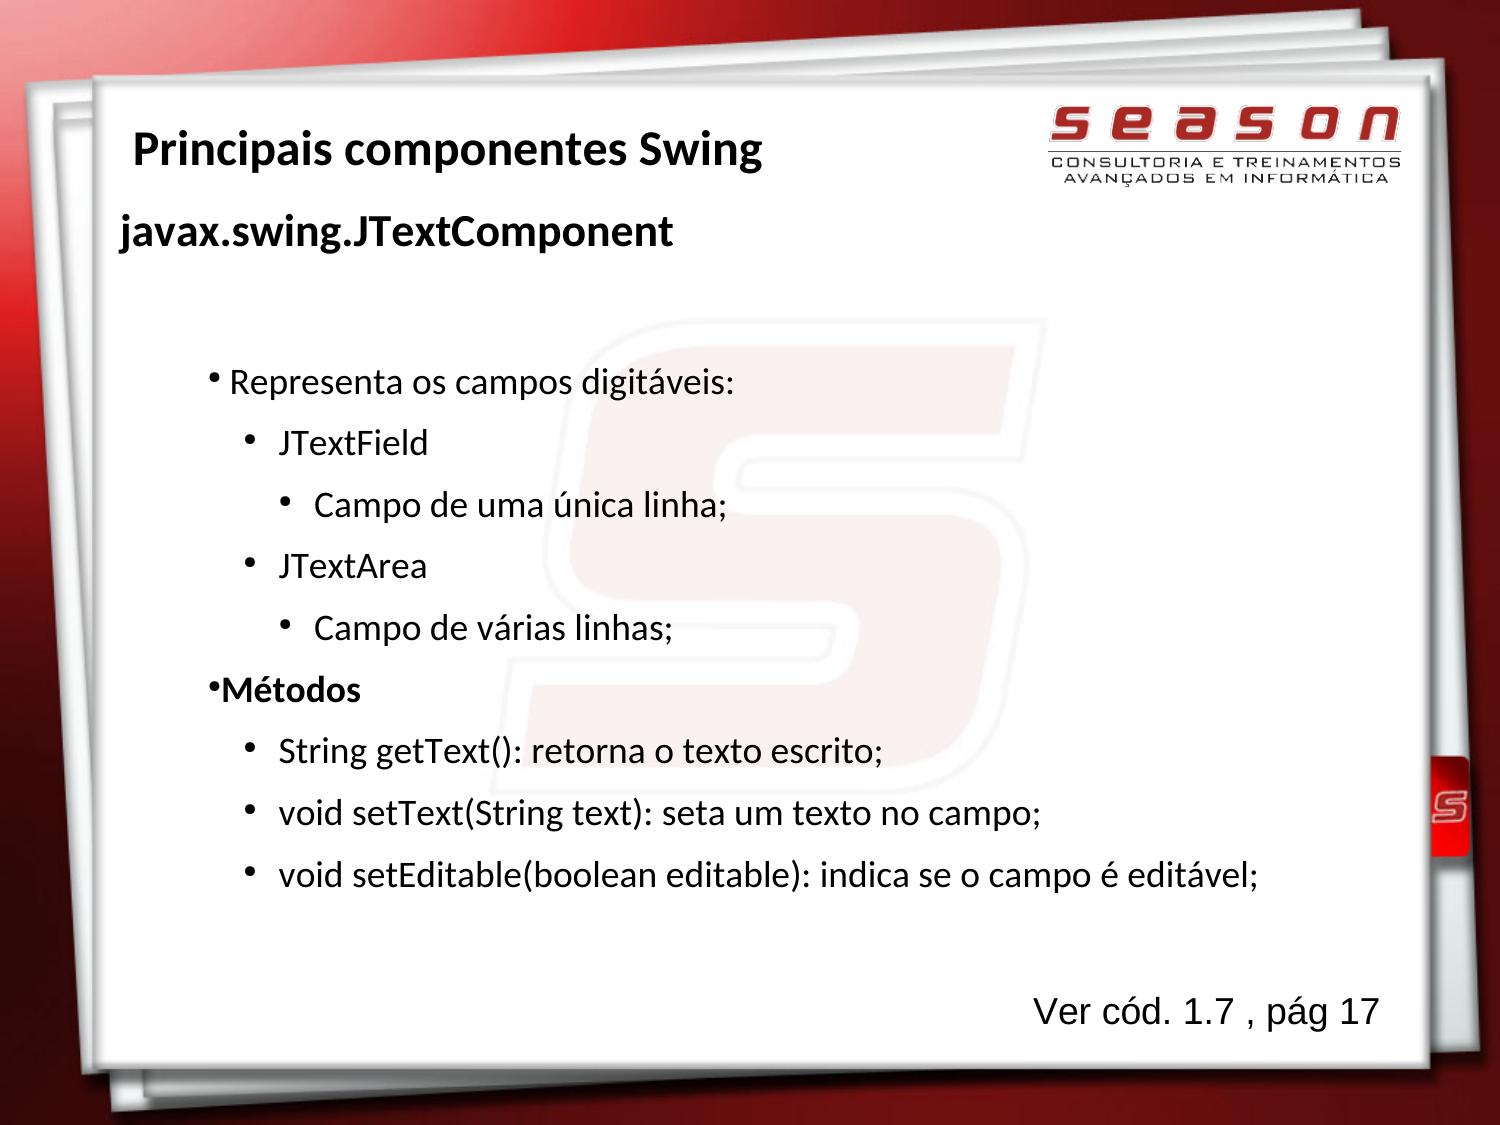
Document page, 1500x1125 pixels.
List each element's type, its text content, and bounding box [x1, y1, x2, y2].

text_box Ver cód. 1.7 , pág 17 [708, 979, 1396, 1040]
text_box Representa os campos digitáveis: JTextField Campo de uma única linha; JTextArea Campo de várias linhas; Métodos String getText(): retorna o texto escrito; void setText(String text): seta um texto no campo; void setEditable(boolean editable): indica se o campo é editável; [207, 334, 1328, 918]
picture [0, 0, 1500, 1125]
text_box javax.swing.JTextComponent [119, 200, 1240, 256]
title Principais componentes Swing [118, 33, 1394, 257]
